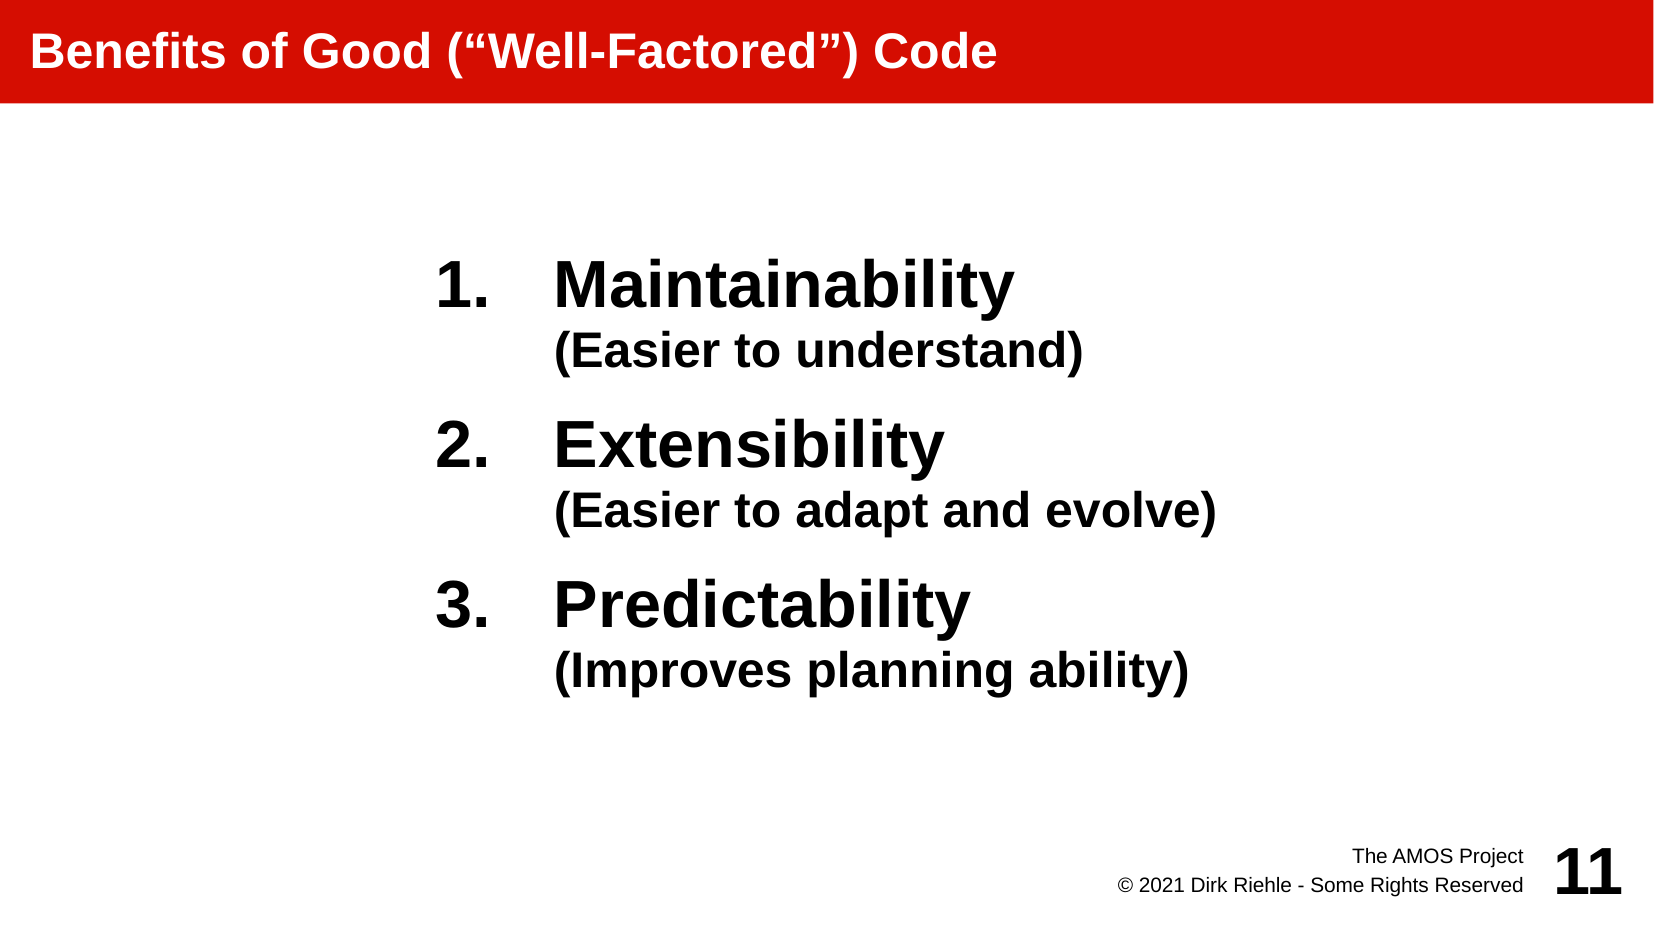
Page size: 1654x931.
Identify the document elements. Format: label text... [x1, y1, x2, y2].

title Benefits of Good (“Well-Factored”) Code [0, 0, 1654, 104]
subtitle Maintainability (Easier to understand) Extensibility (Easier to adapt and evolve) Predictability (Improves planning ability) [29, 132, 1625, 813]
